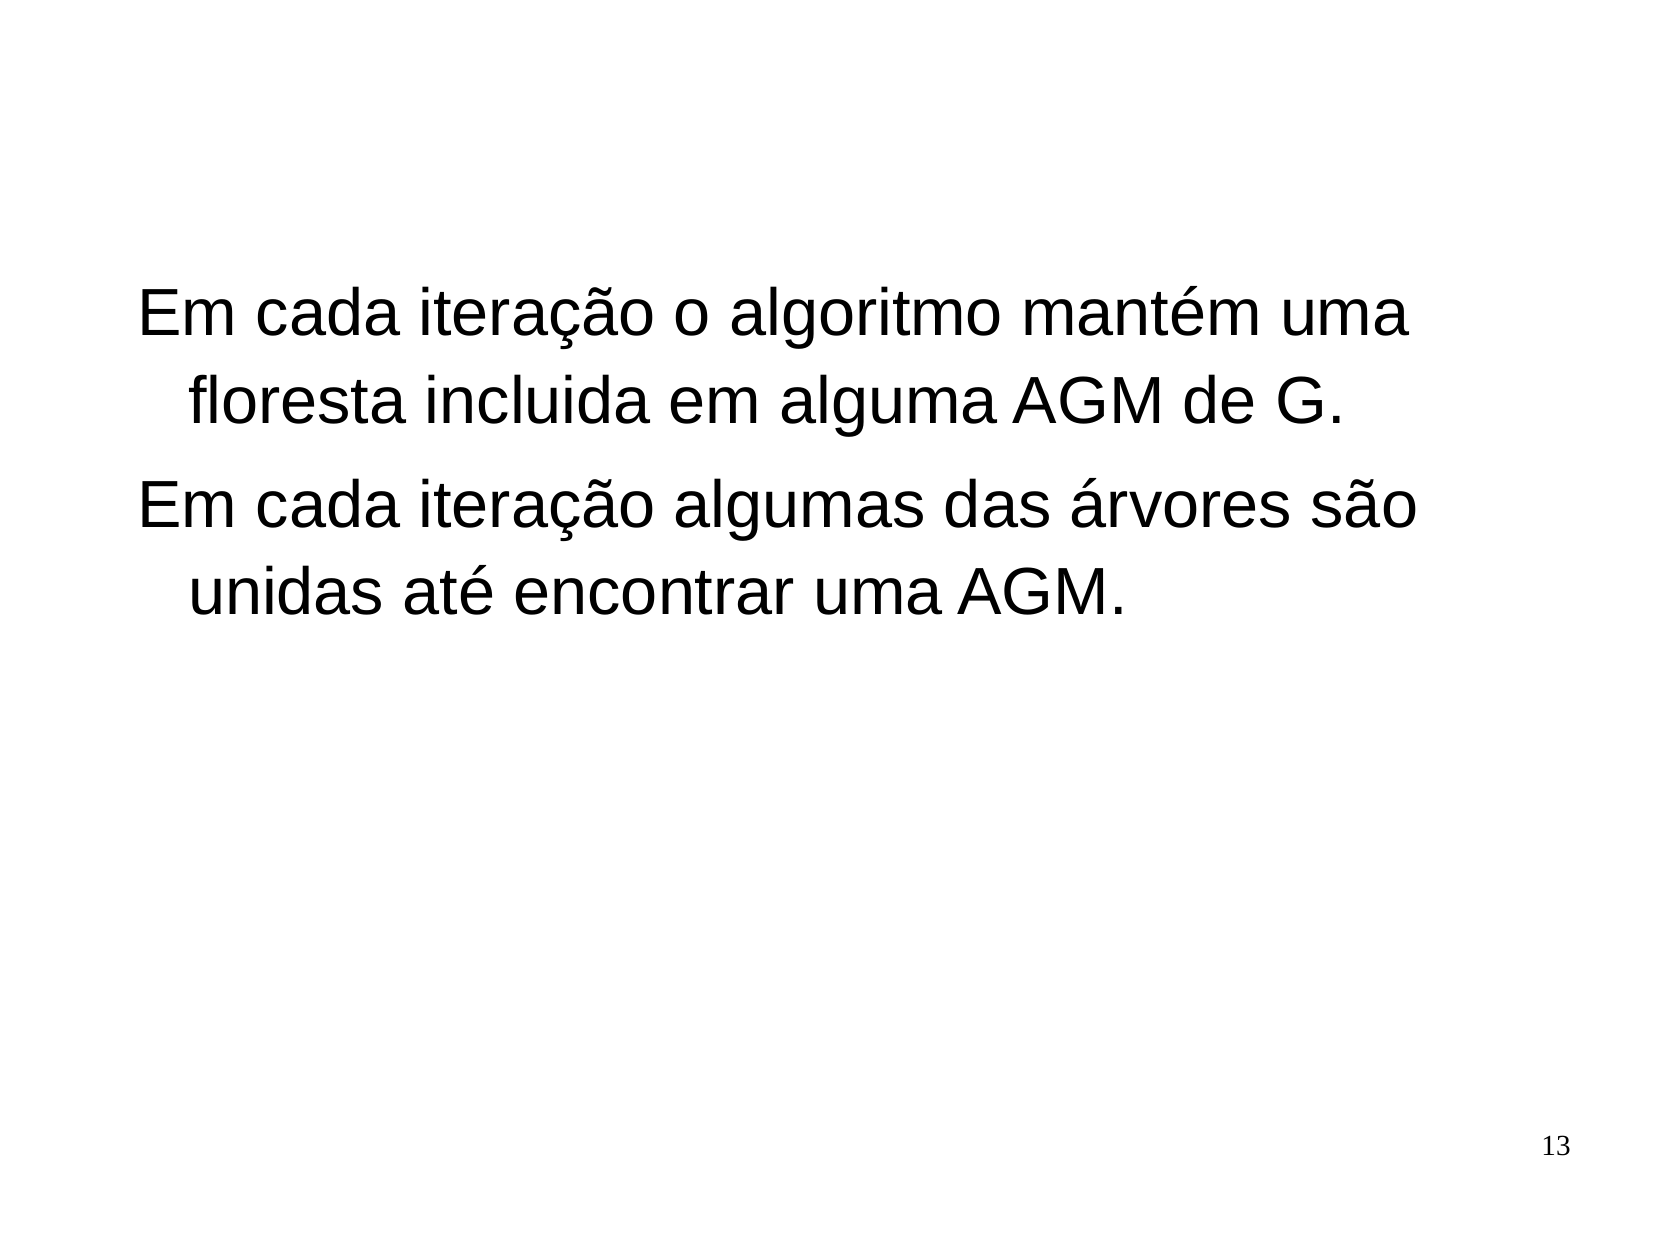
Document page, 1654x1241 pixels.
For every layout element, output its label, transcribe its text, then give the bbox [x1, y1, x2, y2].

list Em cada iteração o algoritmo mantém uma floresta incluida em alguma AGM de G. Em cada iteração algumas das árvores são unidas até encontrar uma AGM. [137, 262, 1446, 950]
